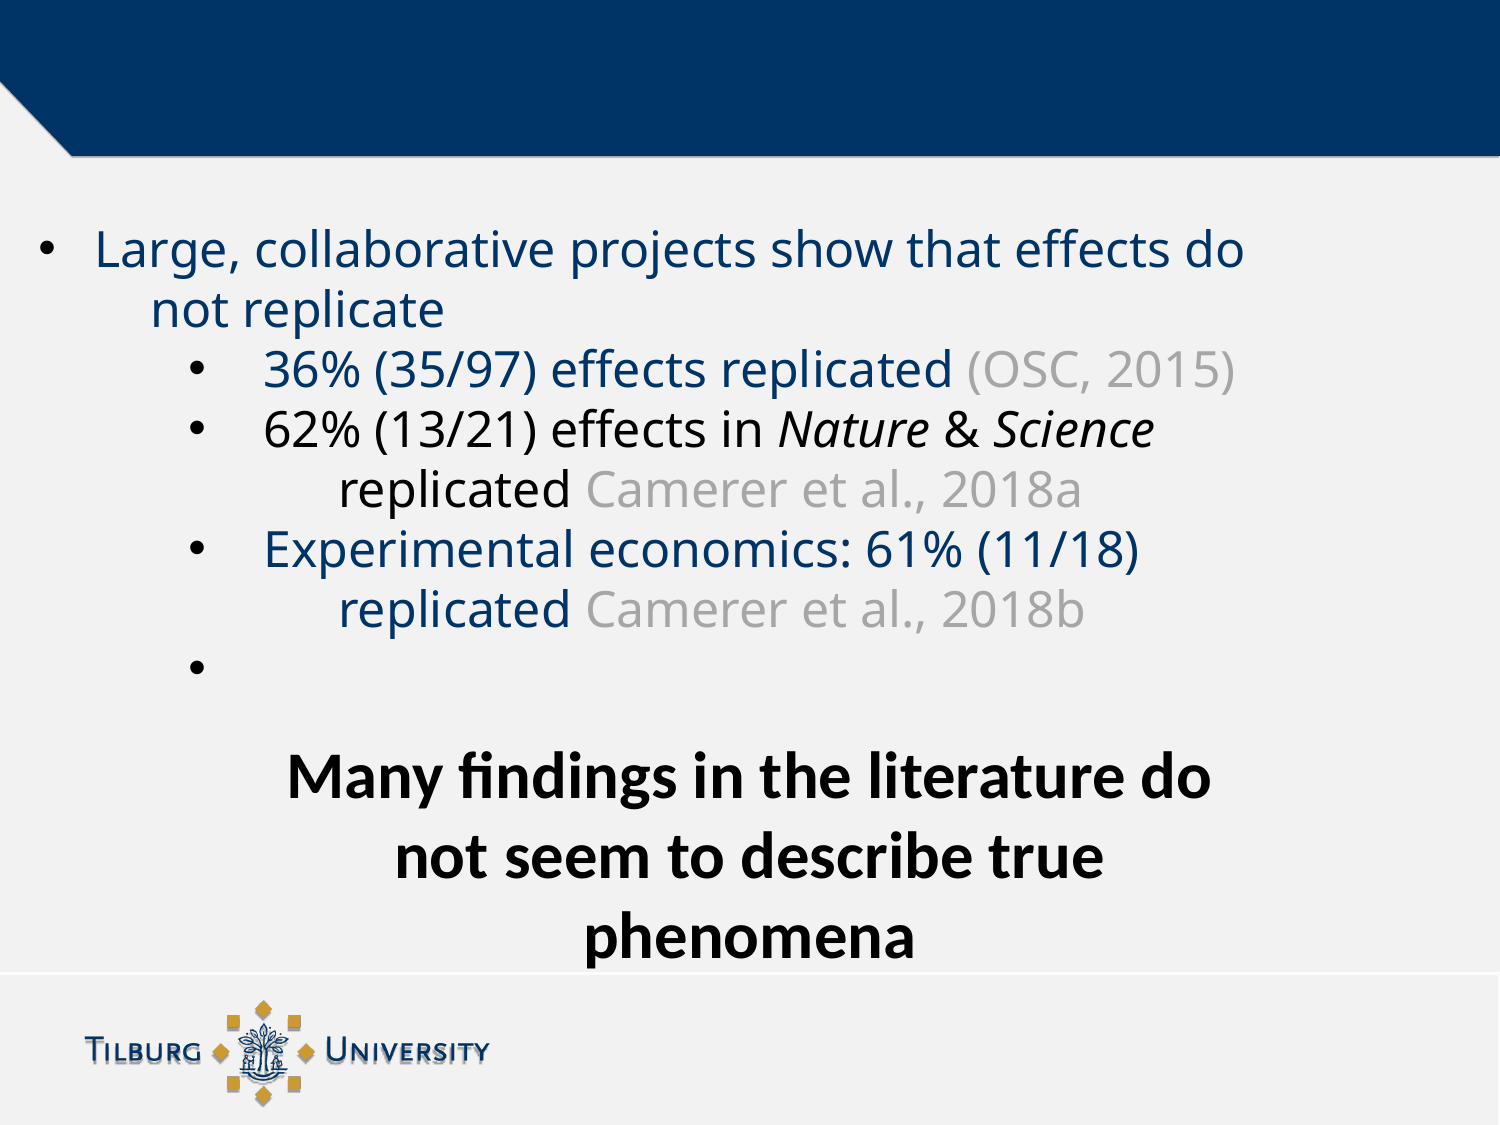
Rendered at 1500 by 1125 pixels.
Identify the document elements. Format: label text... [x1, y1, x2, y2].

text_box Large, collaborative projects show that effects do not replicate 36% (35/97) effects replicated (OSC, 2015) 62% (13/21) effects in Nature & Science replicated Camerer et al., 2018a Experimental economics: 61% (11/18) replicated Camerer et al., 2018b [23, 209, 1297, 924]
text_box Many findings in the literature do not seem to describe true phenomena [263, 724, 1238, 979]
